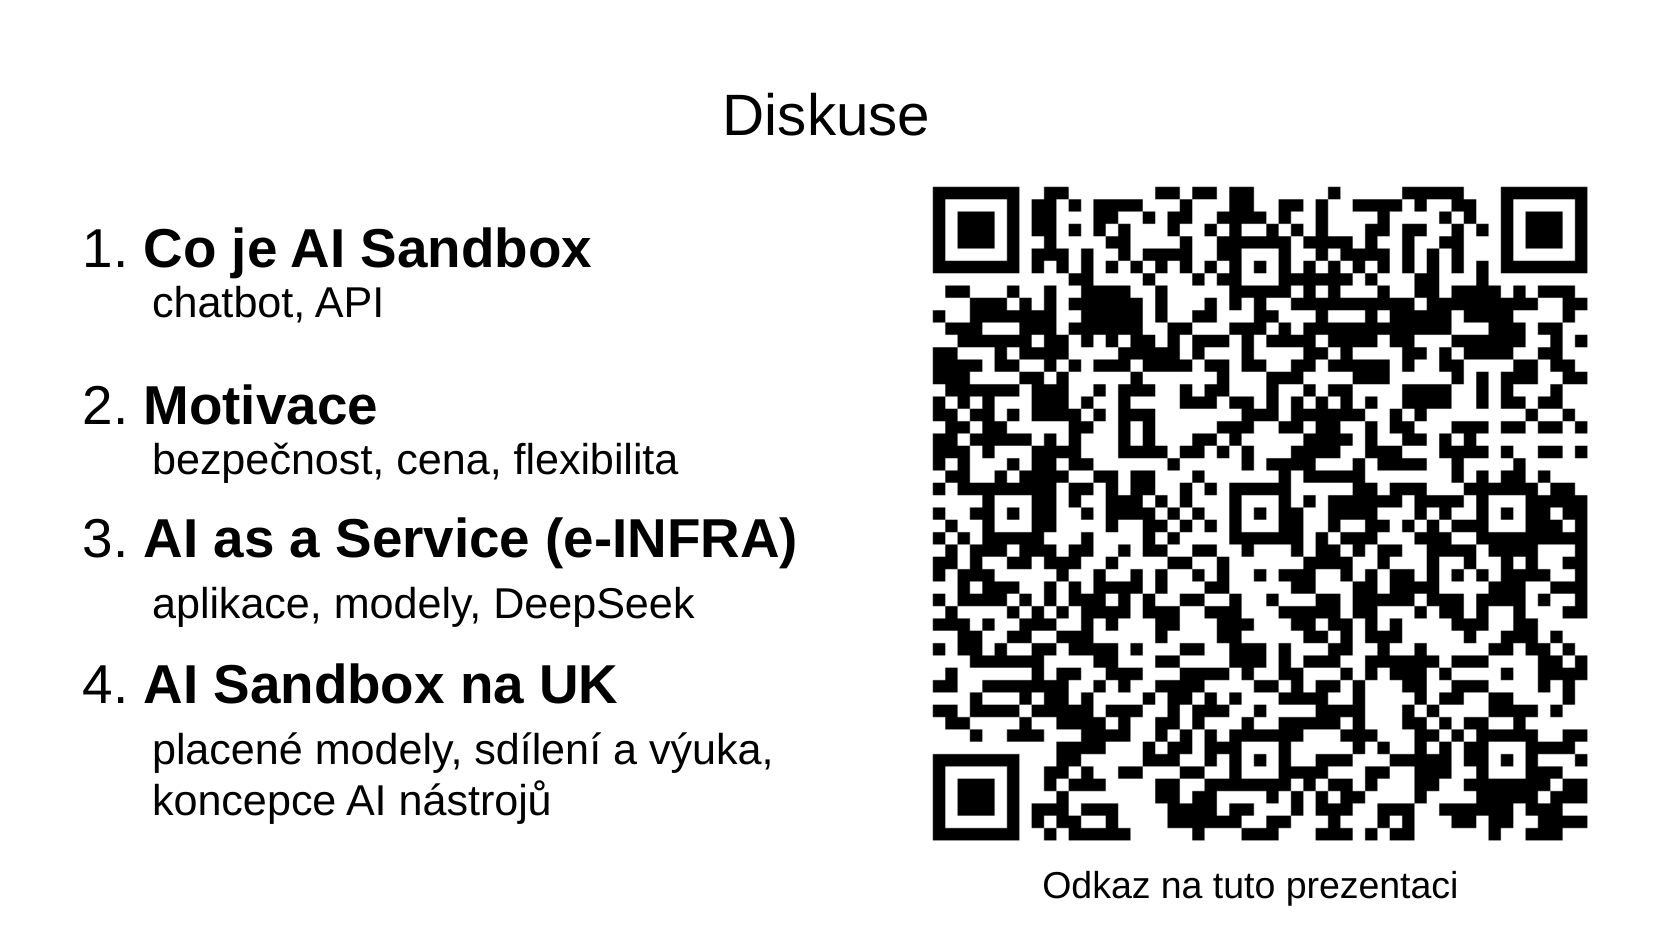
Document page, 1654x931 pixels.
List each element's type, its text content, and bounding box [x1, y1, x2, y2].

text_box Odkaz na tuto prezentaci [1027, 856, 1582, 916]
title Diskuse [82, 37, 1571, 193]
picture [918, 172, 1604, 857]
list 1. Co je AI Sandbox chatbot, API 2. Motivace bezpečnost, cena, flexibilita 3. AI as a Service (e-INFRA) aplikace, modely, DeepSeek 4. AI Sandbox na UK placené modely, sdílení a výuka, koncepce AI nástrojů [82, 217, 856, 876]
